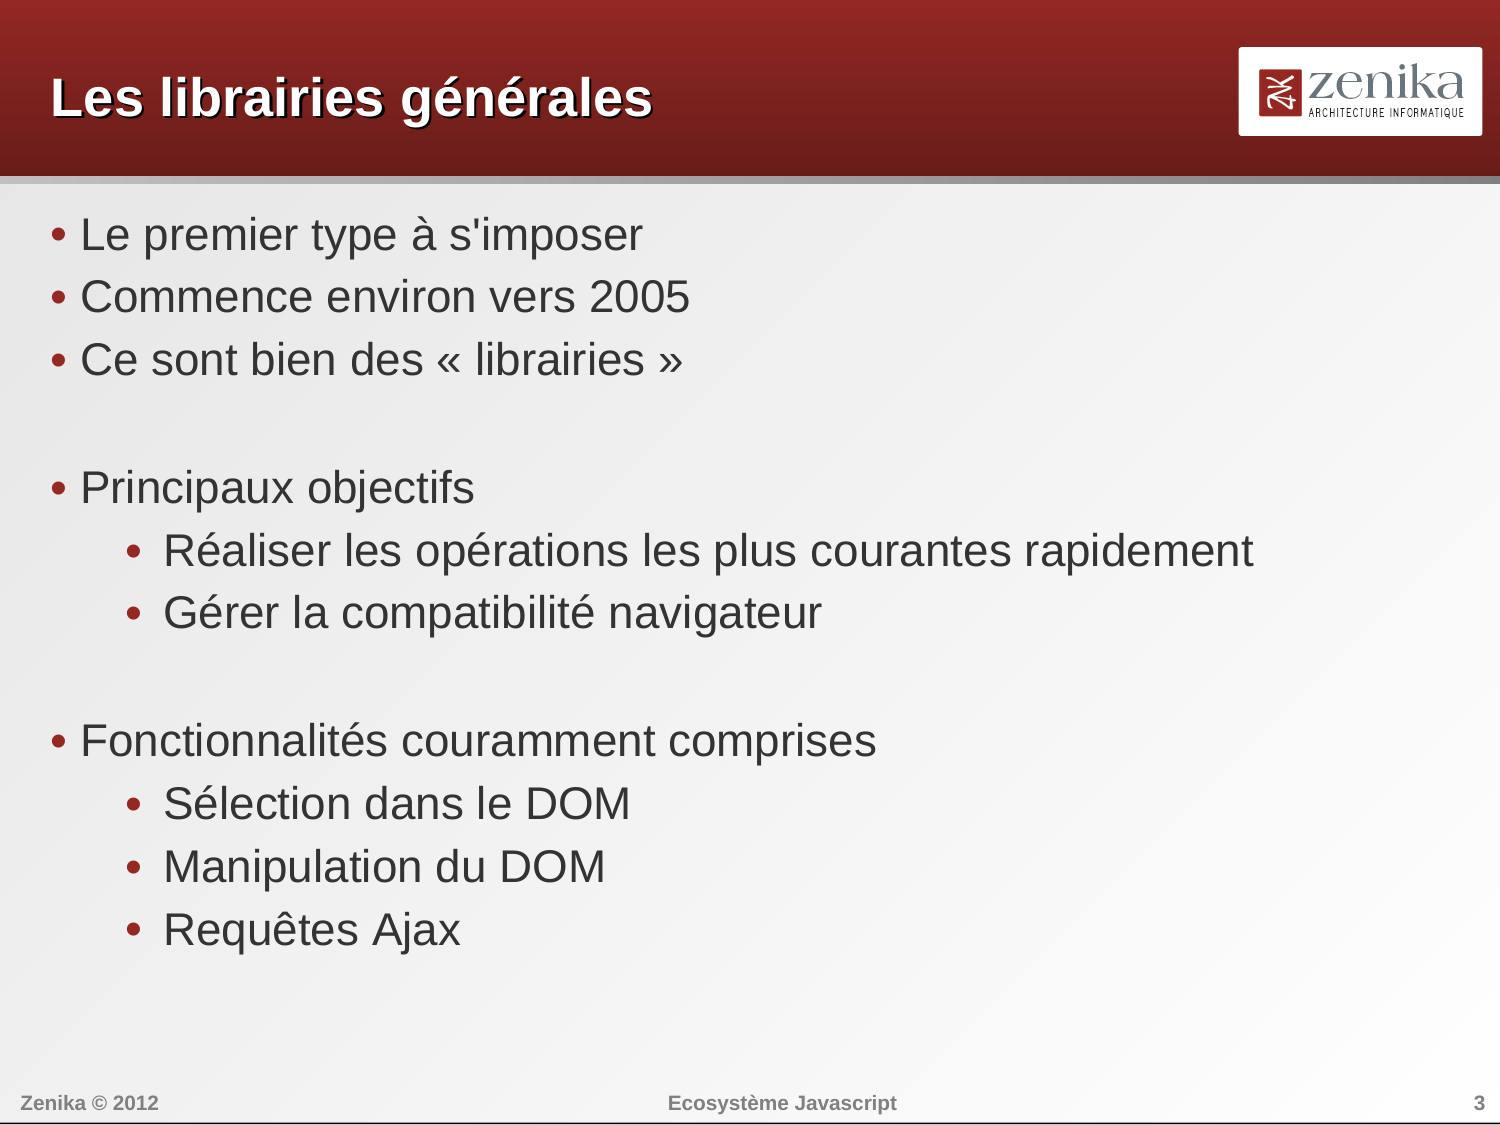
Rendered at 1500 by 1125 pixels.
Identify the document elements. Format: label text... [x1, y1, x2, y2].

picture [1257, 58, 1464, 125]
list Le premier type à s'imposer Commence environ vers 2005 Ce sont bien des « librairies » Principaux objectifs Réaliser les opérations les plus courantes rapidement Gérer la compatibilité navigateur Fonctionnalités couramment comprises Sélection dans le DOM Manipulation du DOM Requêtes Ajax [50, 208, 1435, 955]
title Les librairies générales [50, 3, 1206, 192]
